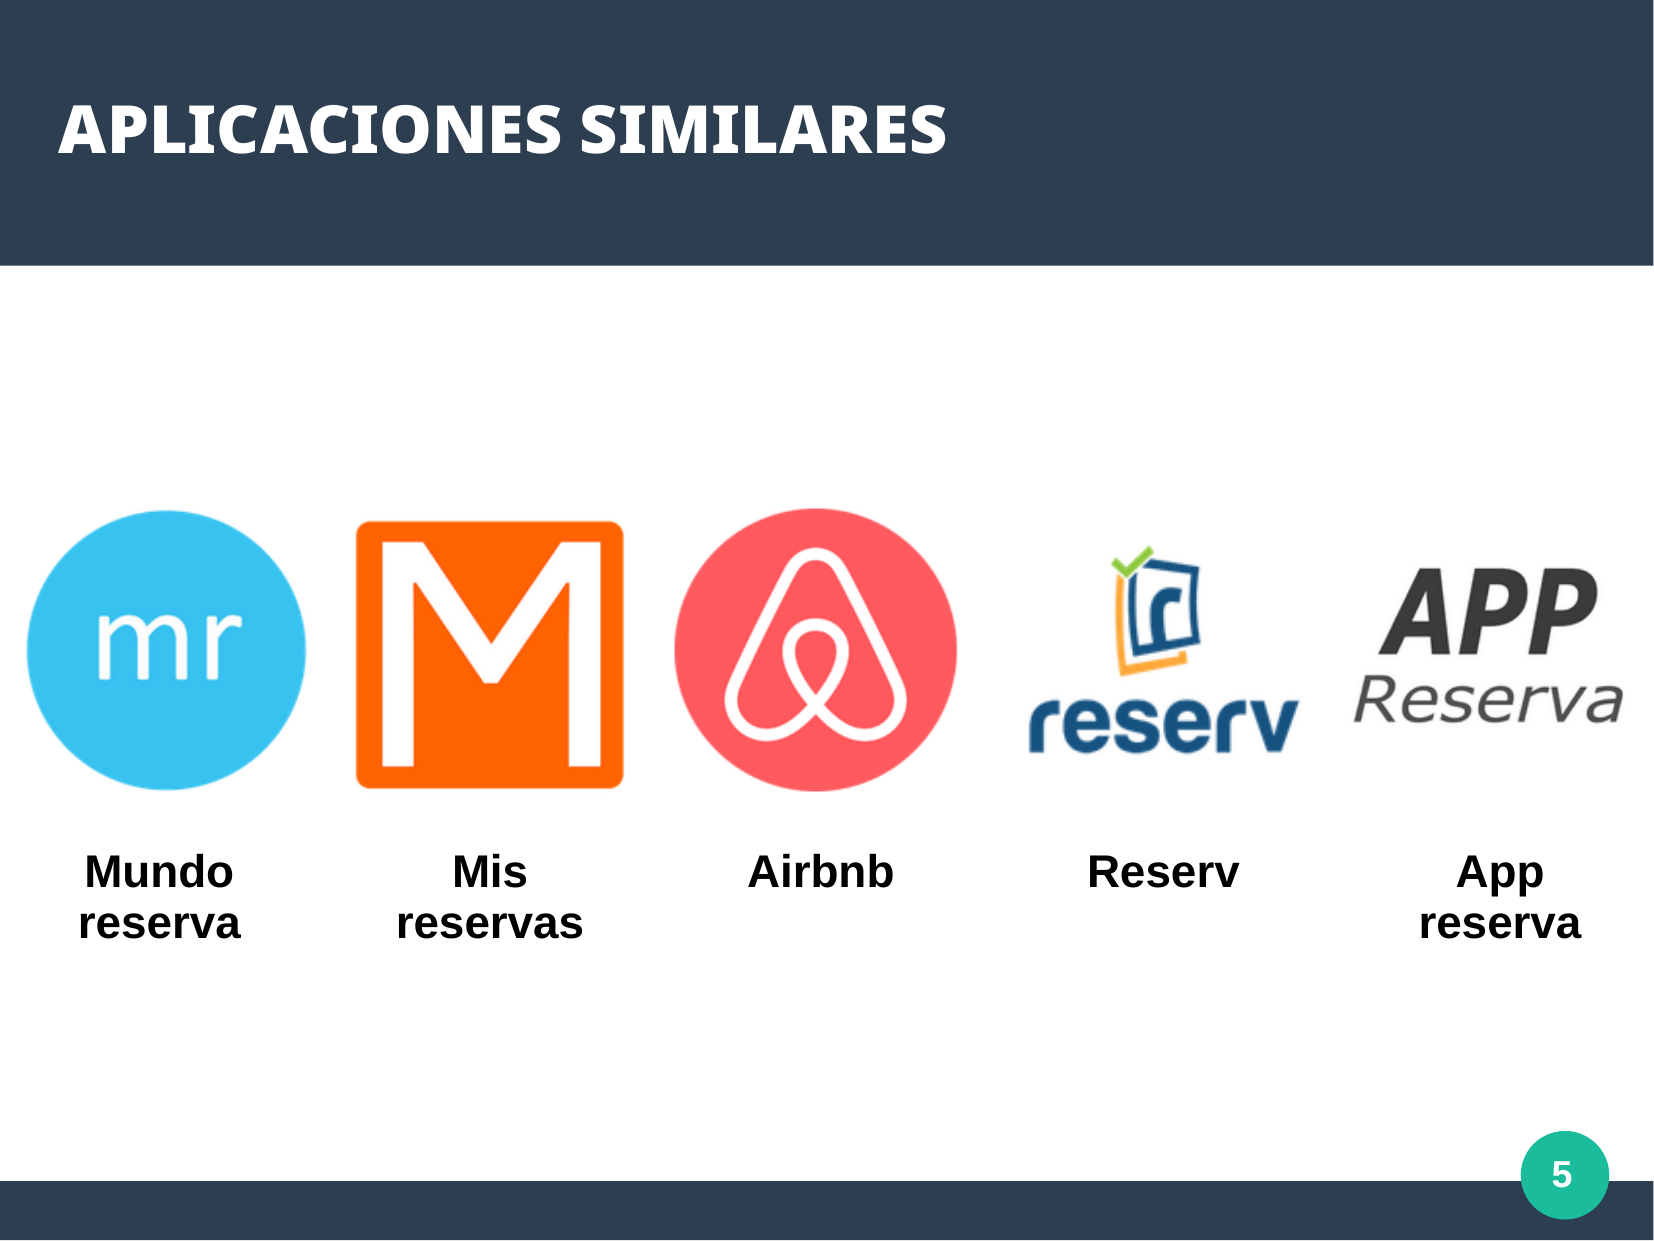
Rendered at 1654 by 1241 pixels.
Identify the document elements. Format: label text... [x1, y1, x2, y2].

text_box Mis reservas [348, 838, 632, 956]
text_box Airbnb [679, 838, 963, 905]
text_box Reserv [1021, 838, 1306, 905]
picture [19, 501, 313, 799]
text_box <número> [1536, 1145, 1654, 1216]
text_box App reserva [1358, 838, 1642, 956]
picture [1346, 525, 1634, 782]
picture [667, 501, 965, 798]
text_box Mundo reserva [17, 838, 302, 956]
picture [1003, 507, 1323, 807]
picture [350, 513, 632, 795]
title APLICACIONES SIMILARES [59, 49, 1595, 207]
